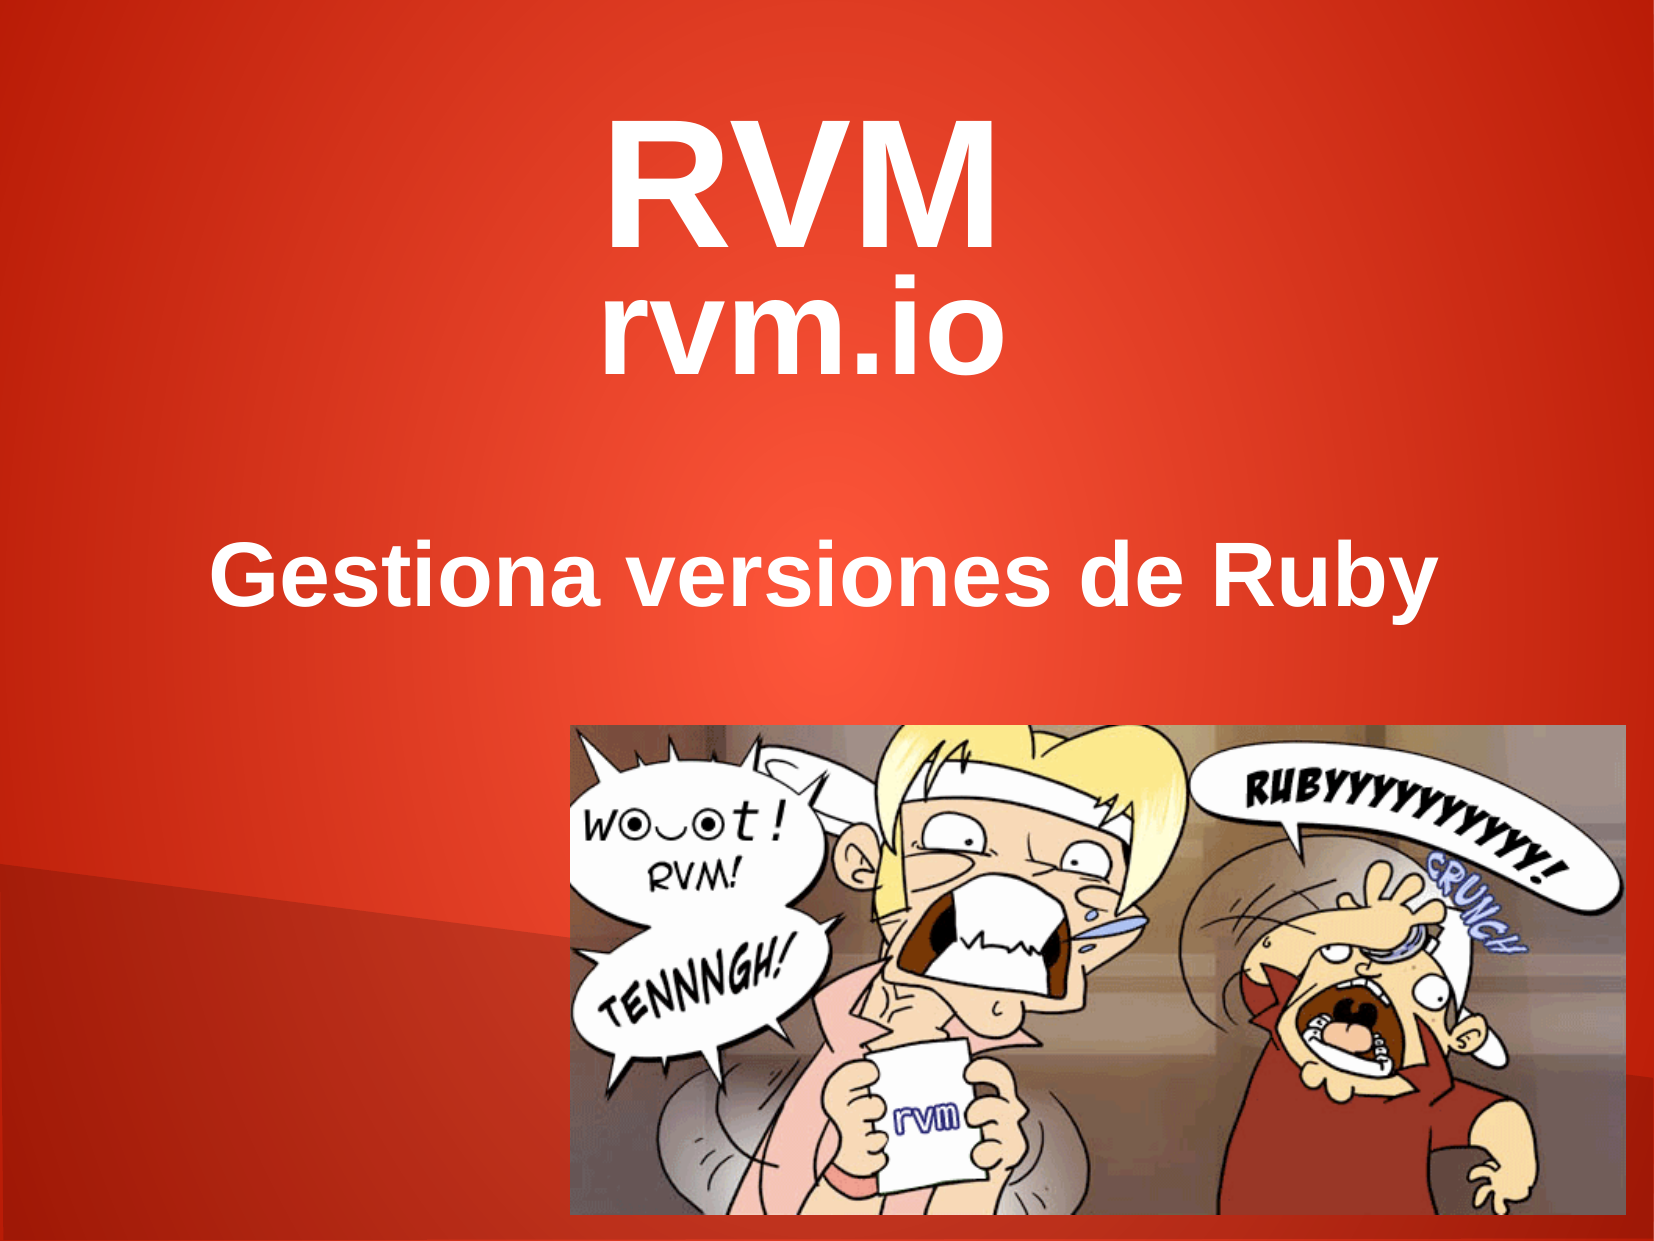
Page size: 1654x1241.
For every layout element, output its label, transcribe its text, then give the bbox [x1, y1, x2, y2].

picture [570, 725, 1626, 1215]
text_box RVM [425, 81, 1180, 222]
text_box Gestiona versiones de Ruby [185, 512, 1465, 639]
title rvm.io [105, 222, 1501, 431]
